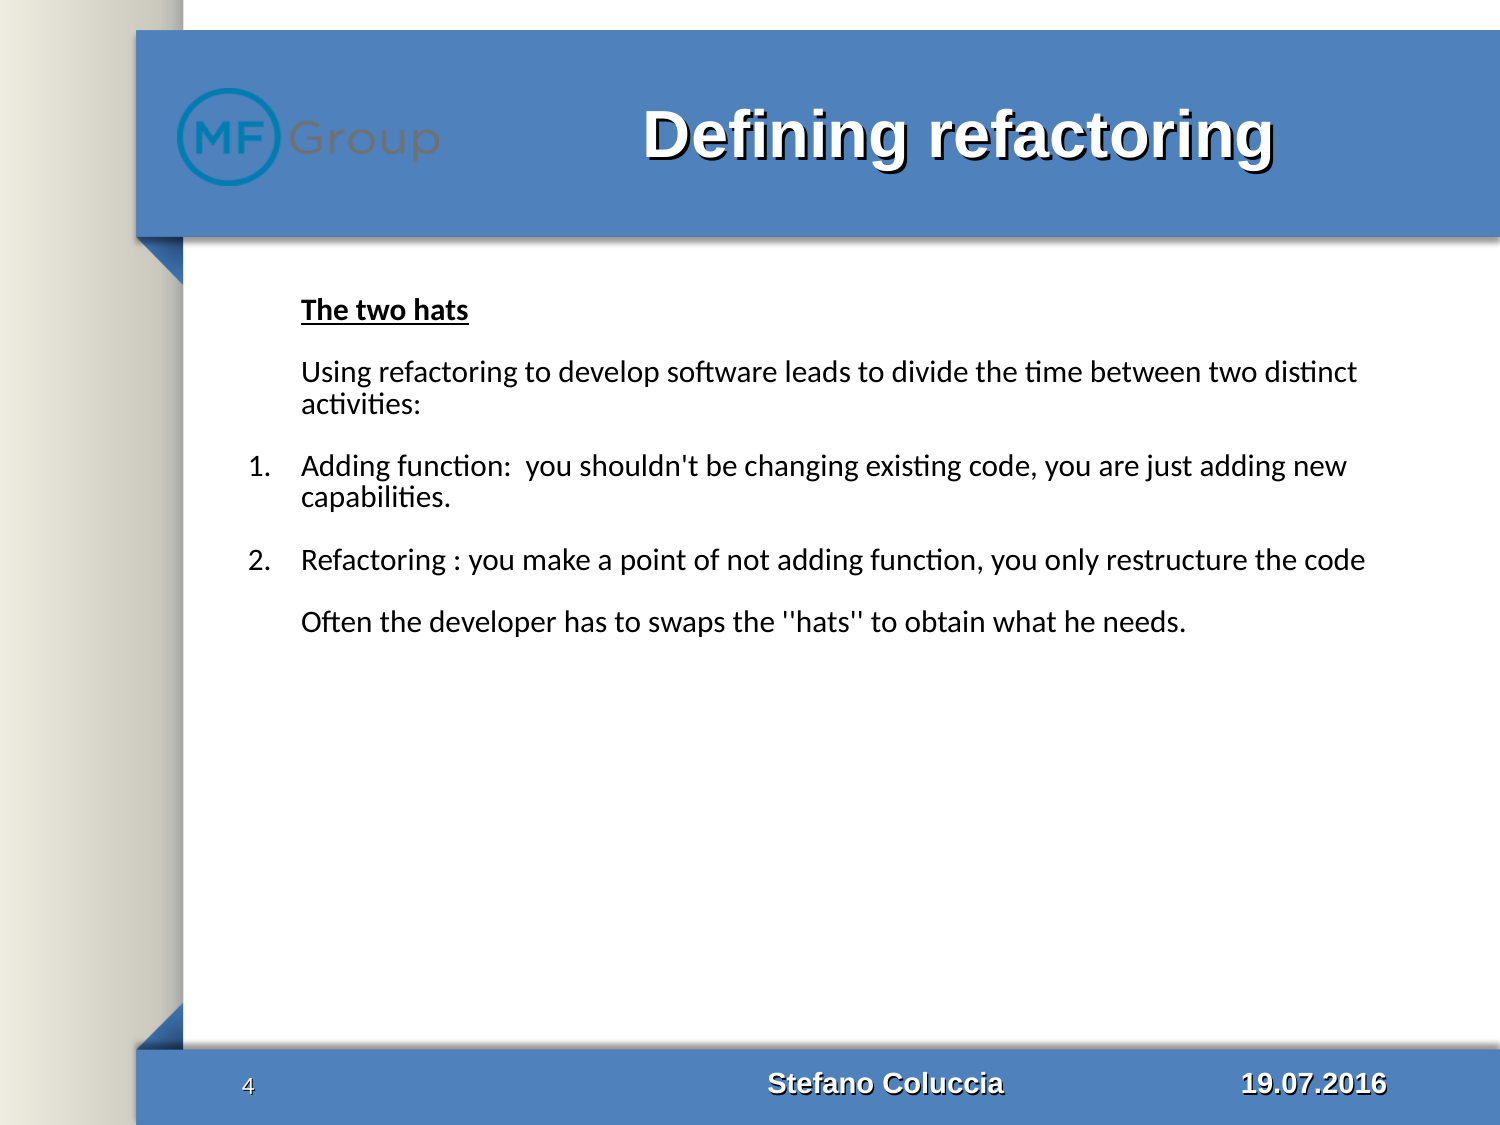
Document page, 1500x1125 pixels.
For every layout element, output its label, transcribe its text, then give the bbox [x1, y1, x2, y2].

title Defining refactoring [472, 57, 1447, 211]
title 19.07.2016 [1151, 1062, 1477, 1105]
list The two hats Using refactoring to develop software leads to divide the time between two distinct activities: Adding function: you shouldn't be changing existing code, you are just adding new capabilities. Refactoring : you make a point of not adding function, you only restructure the code Often the developer has to swaps the ''hats'' to obtain what he needs. [230, 265, 1447, 1009]
picture [0, 0, 1500, 1125]
title Stefano Coluccia [738, 1062, 1034, 1105]
